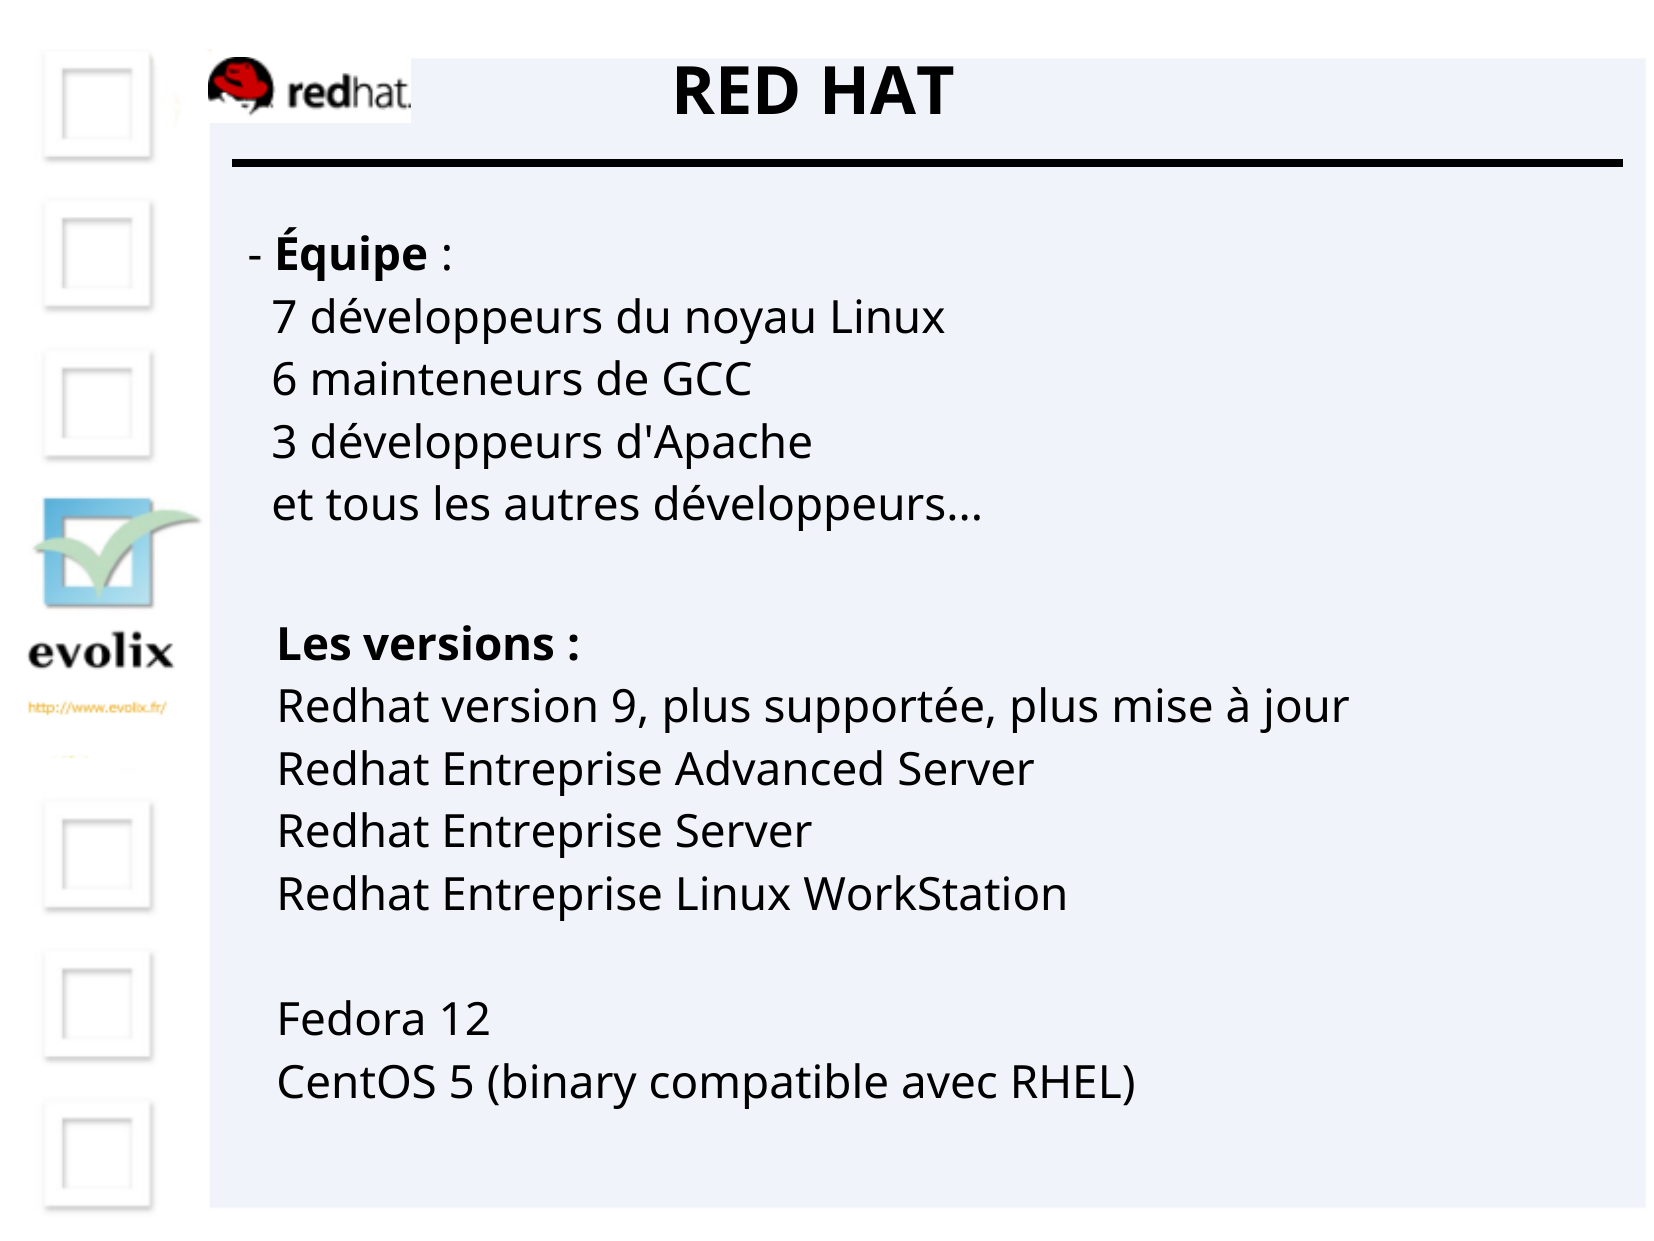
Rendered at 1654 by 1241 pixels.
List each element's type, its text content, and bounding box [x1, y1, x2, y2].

picture [208, 57, 411, 123]
text_box Les versions : ­ Redhat version 9, plus supportée, plus mise à jour ­ Redhat Entreprise Advanced Server ­ Redhat Entreprise Server ­ Redhat Entreprise Linux WorkStation ­ Fedora 12 ­ CentOS 5 (binary compatible avec RHEL) [193, 586, 1549, 1200]
picture [0, 49, 1654, 1218]
subtitle - Équipe : 7 développeurs du noyau Linux 6 mainteneurs de GCC 3 développeurs d'Apache et tous les autres développeurs... [212, 170, 1654, 649]
title RED HAT [22, 27, 1604, 151]
